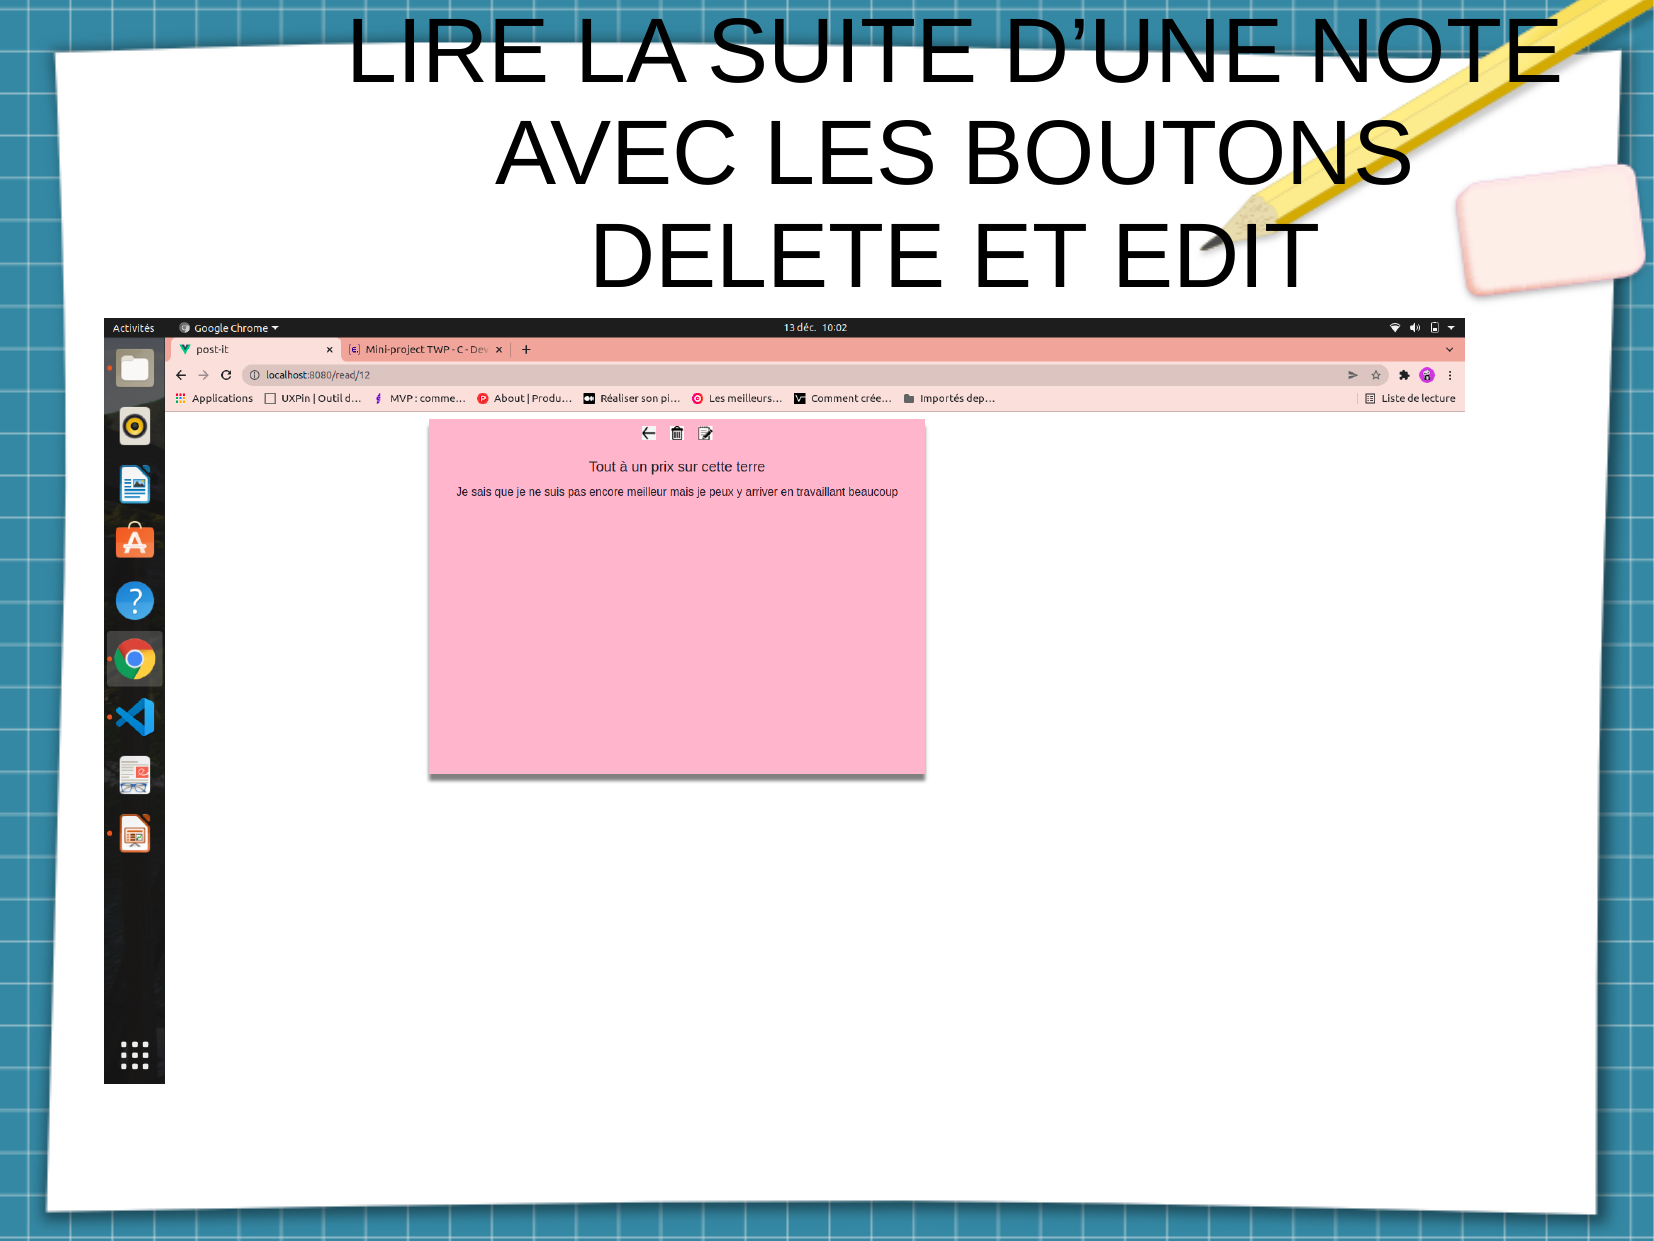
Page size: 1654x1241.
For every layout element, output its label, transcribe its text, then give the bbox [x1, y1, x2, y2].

picture [0, 0, 1654, 1241]
title LIRE LA SUITE D’UNE NOTE AVEC LES BOUTONS DELETE ET EDIT [76, 0, 1565, 410]
